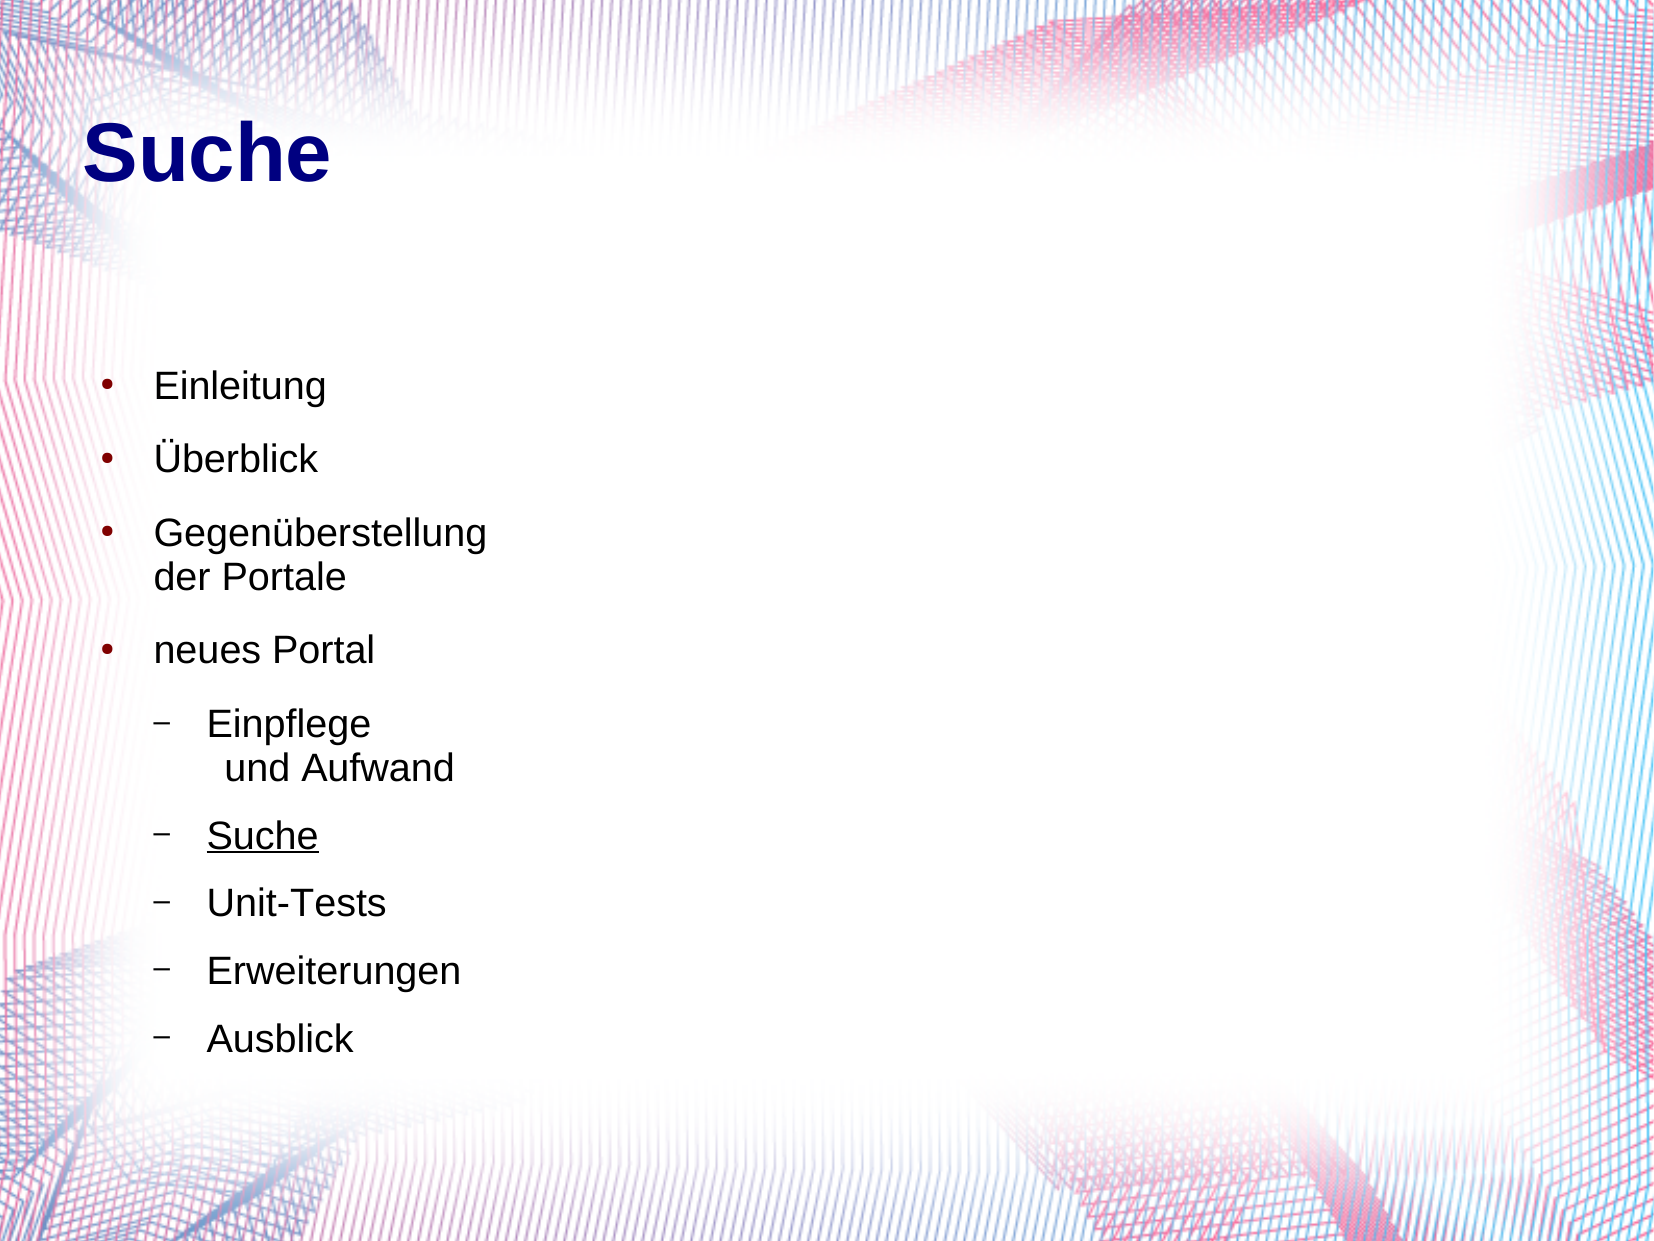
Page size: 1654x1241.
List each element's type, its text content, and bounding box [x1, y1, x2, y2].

list Einleitung Überblick Gegenüberstellung der Portale neues Portal Einpflege und Aufwand Suche Unit-Tests Erweiterungen Ausblick [82, 290, 520, 1109]
title Suche [82, 49, 1571, 257]
picture [0, 0, 1654, 1241]
